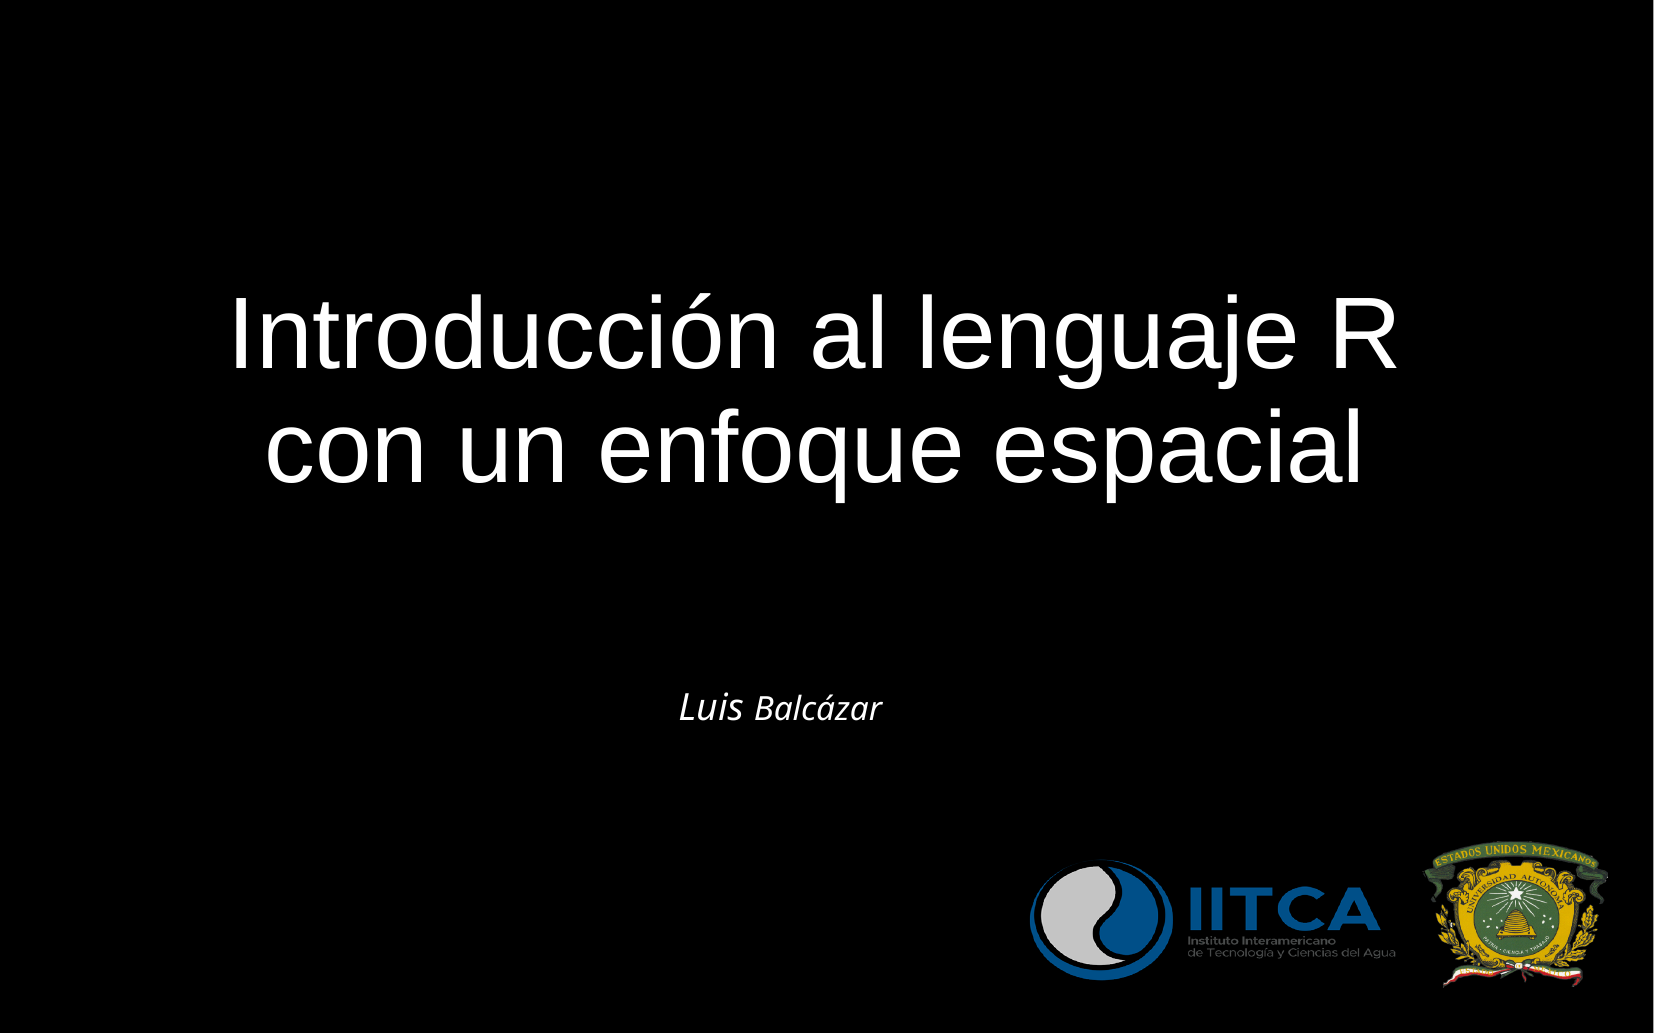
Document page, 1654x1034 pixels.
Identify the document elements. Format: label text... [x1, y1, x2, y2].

text_box Luis Balcázar [30, 675, 1531, 735]
title Introducción al lenguaje R con un enfoque espacial [71, 276, 1560, 504]
picture [1421, 838, 1612, 988]
picture [1020, 852, 1407, 988]
